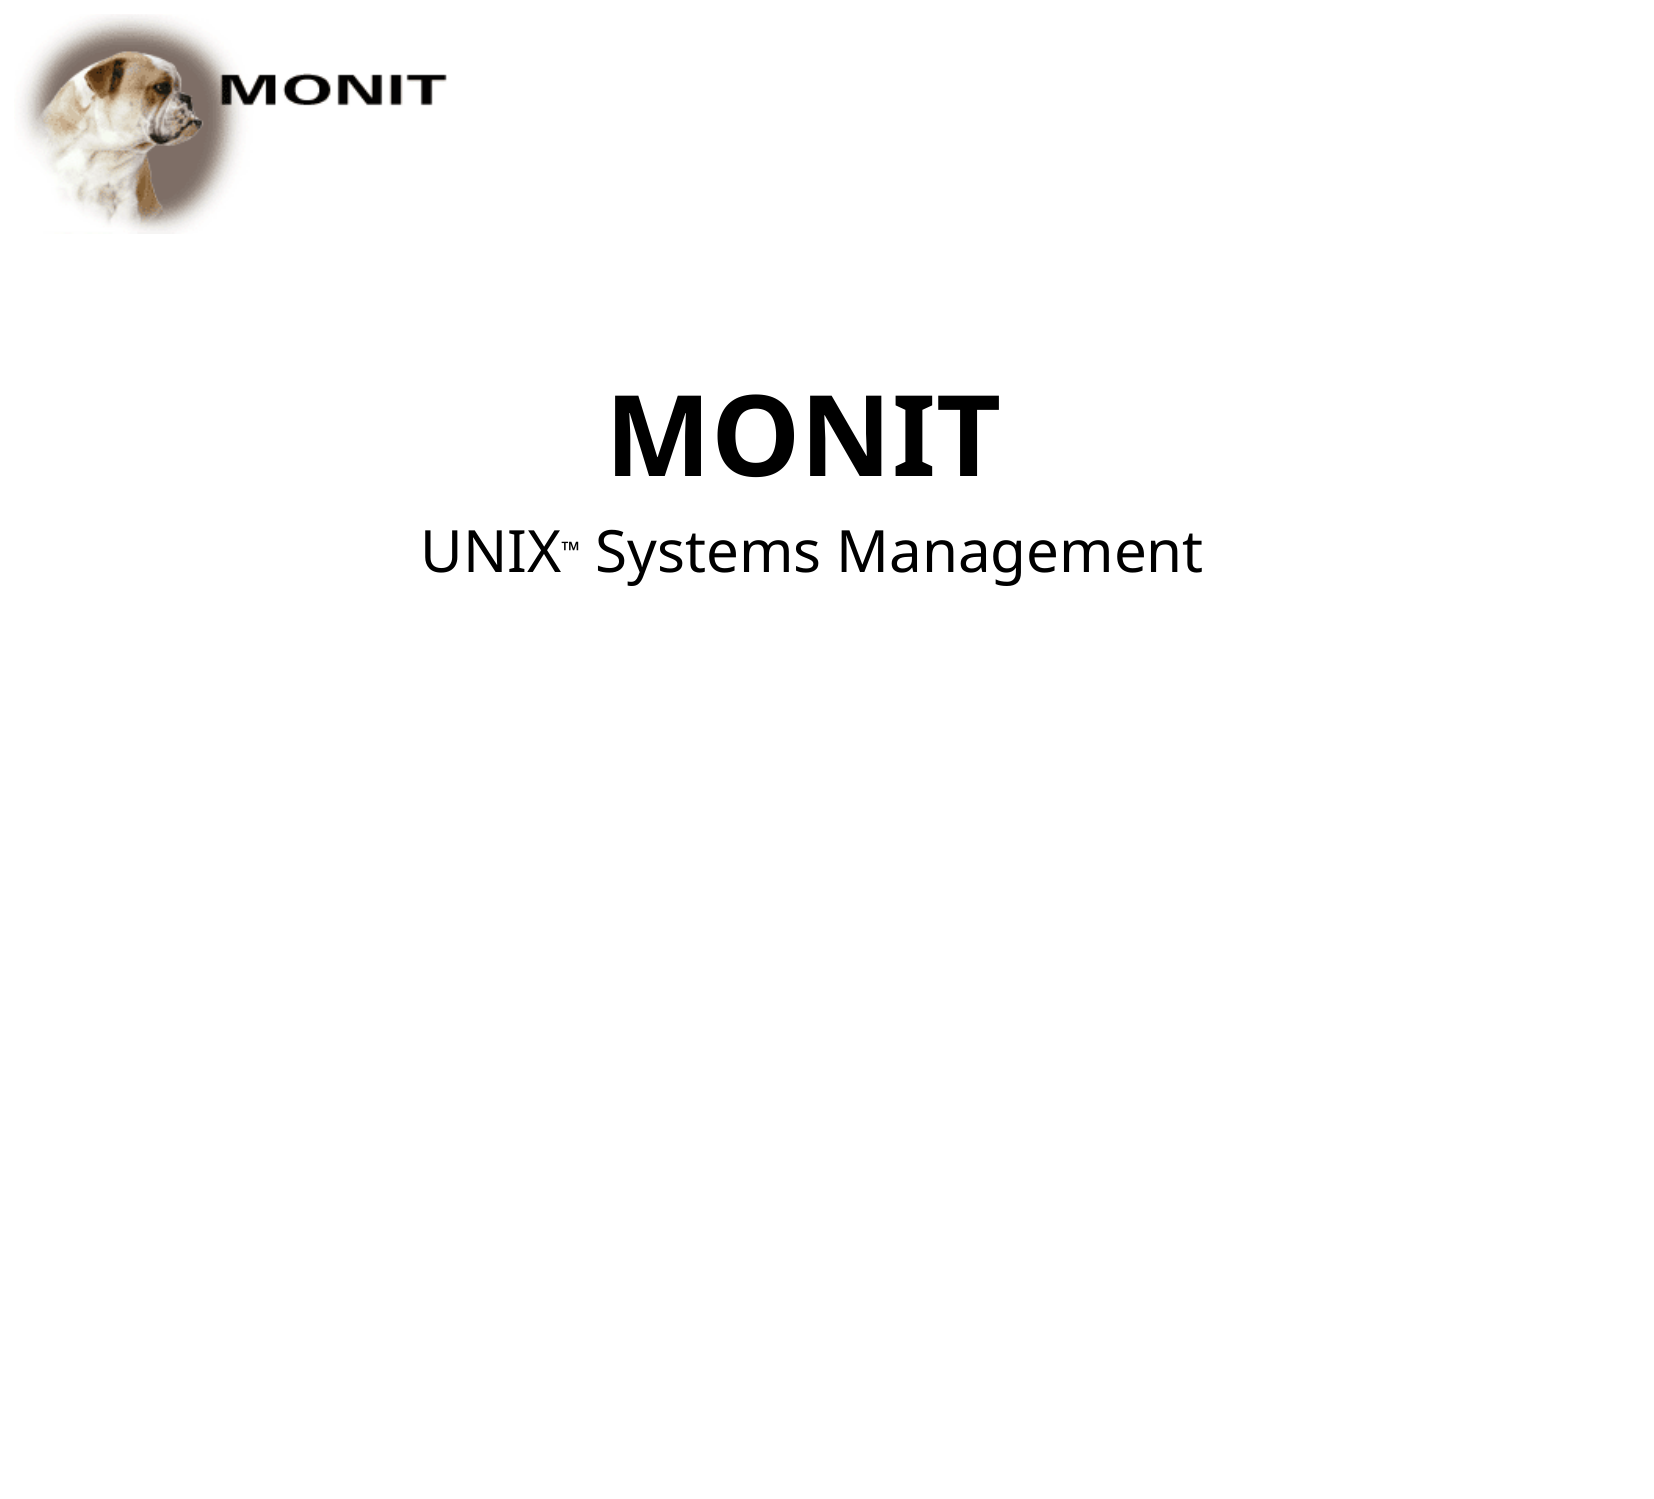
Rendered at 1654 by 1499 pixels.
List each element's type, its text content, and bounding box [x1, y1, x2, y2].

text_box MONIT UNIX™ Systems Management [182, 355, 1443, 765]
picture [14, 14, 448, 234]
